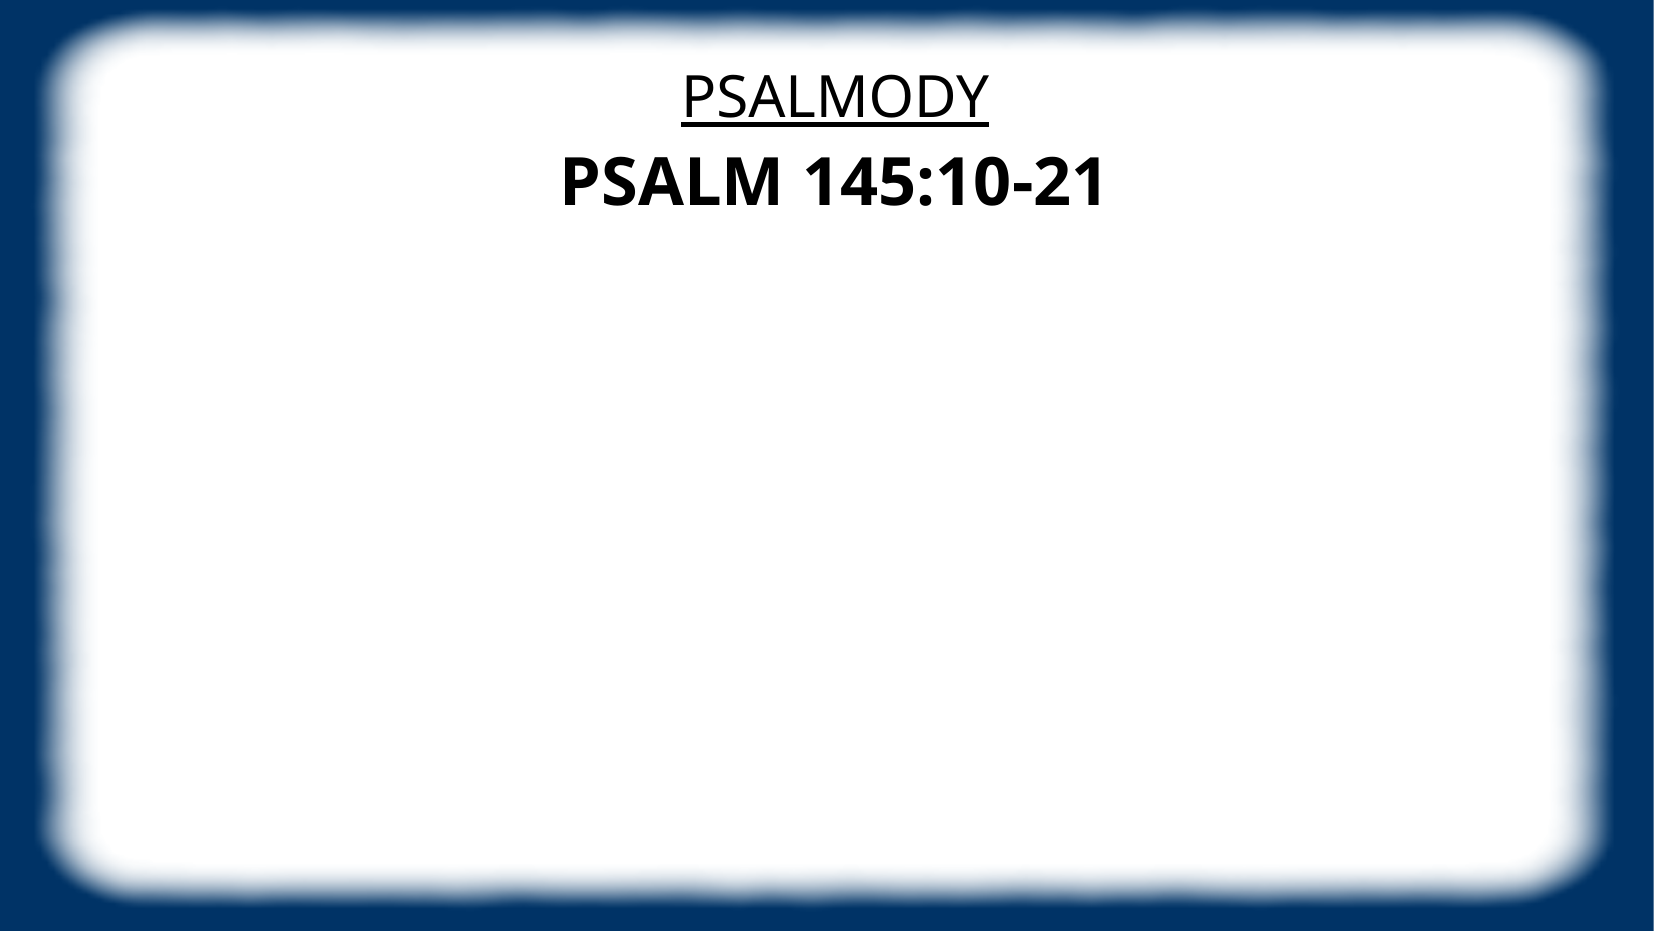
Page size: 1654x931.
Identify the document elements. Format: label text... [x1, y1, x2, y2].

text_box PSALMODY PSALM 145:10-21 [122, 48, 1548, 229]
picture [0, 0, 1654, 931]
